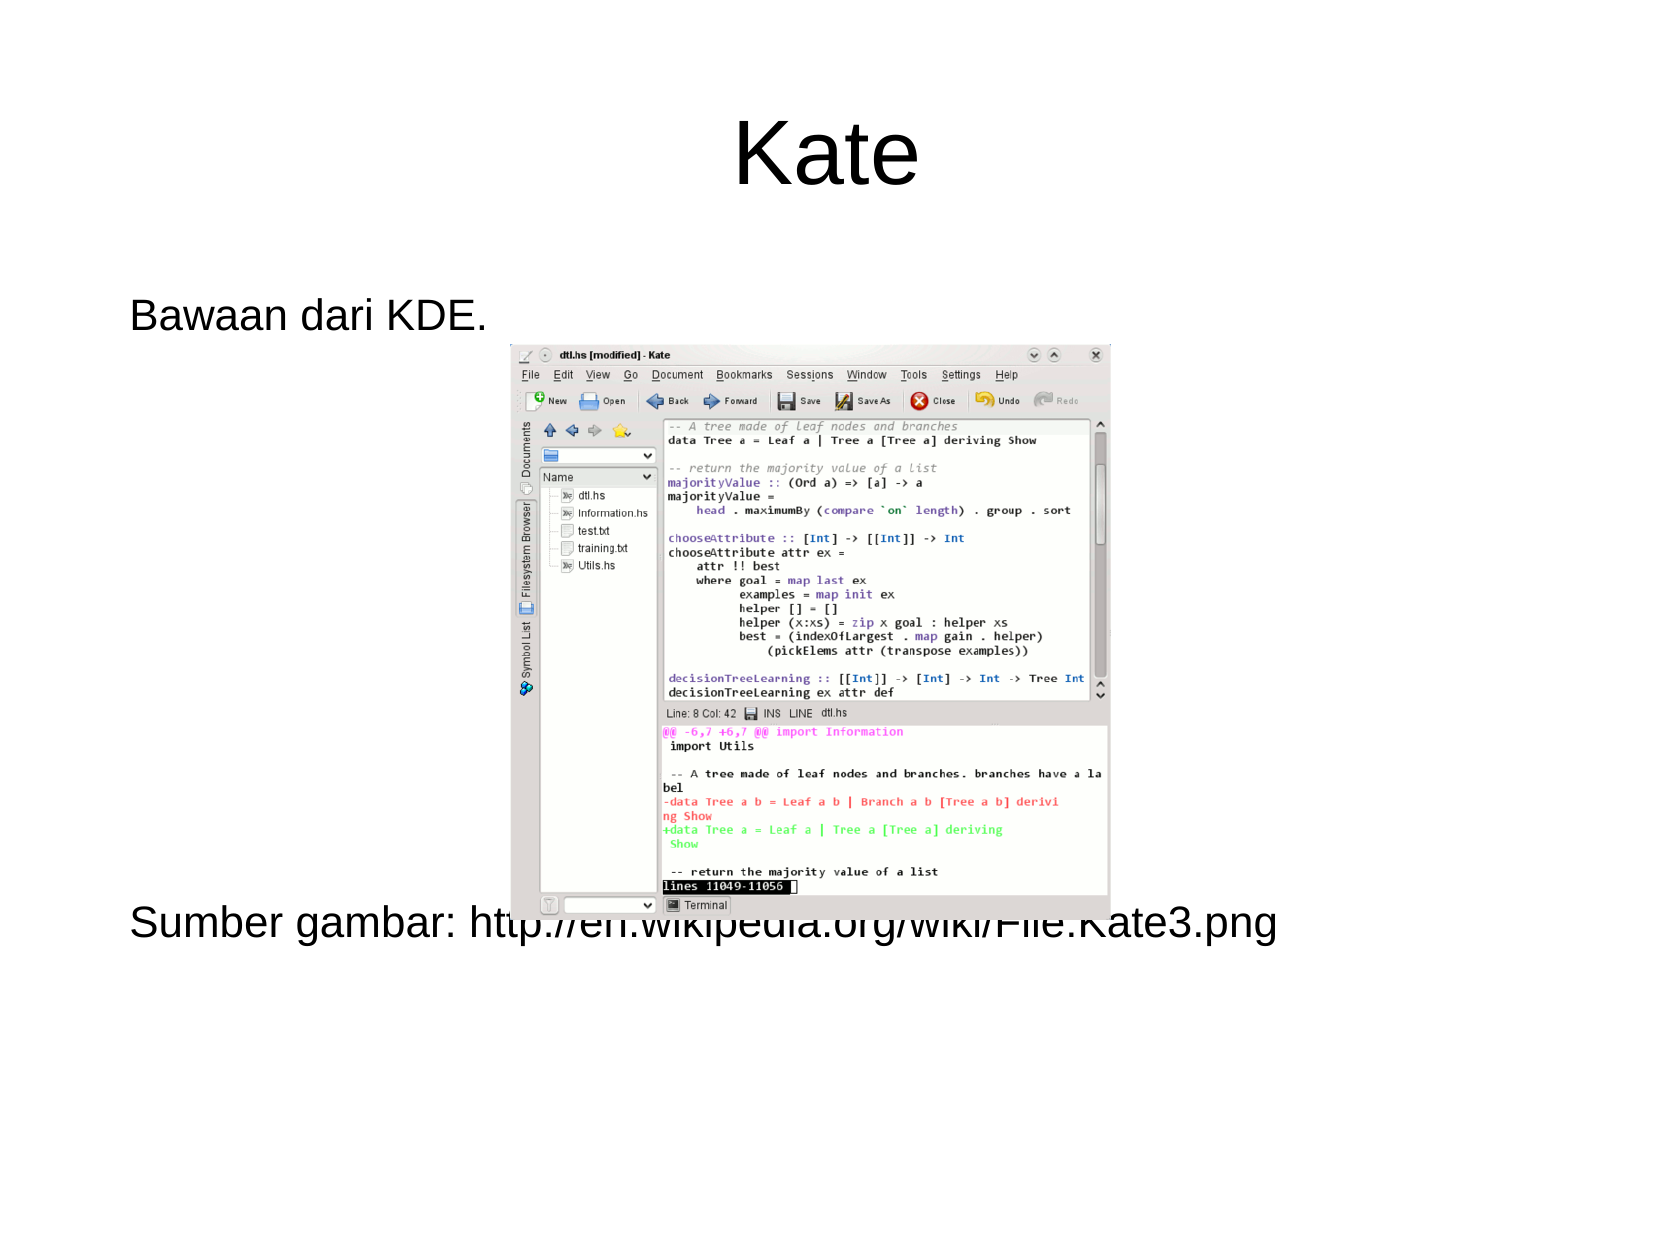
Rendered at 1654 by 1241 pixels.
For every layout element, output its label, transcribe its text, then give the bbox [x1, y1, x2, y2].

list Bawaan dari KDE. Sumber gambar: http://en.wikipedia.org/wiki/File:Kate3.png [82, 290, 1571, 1010]
picture [510, 344, 1111, 920]
title Kate [82, 49, 1571, 257]
